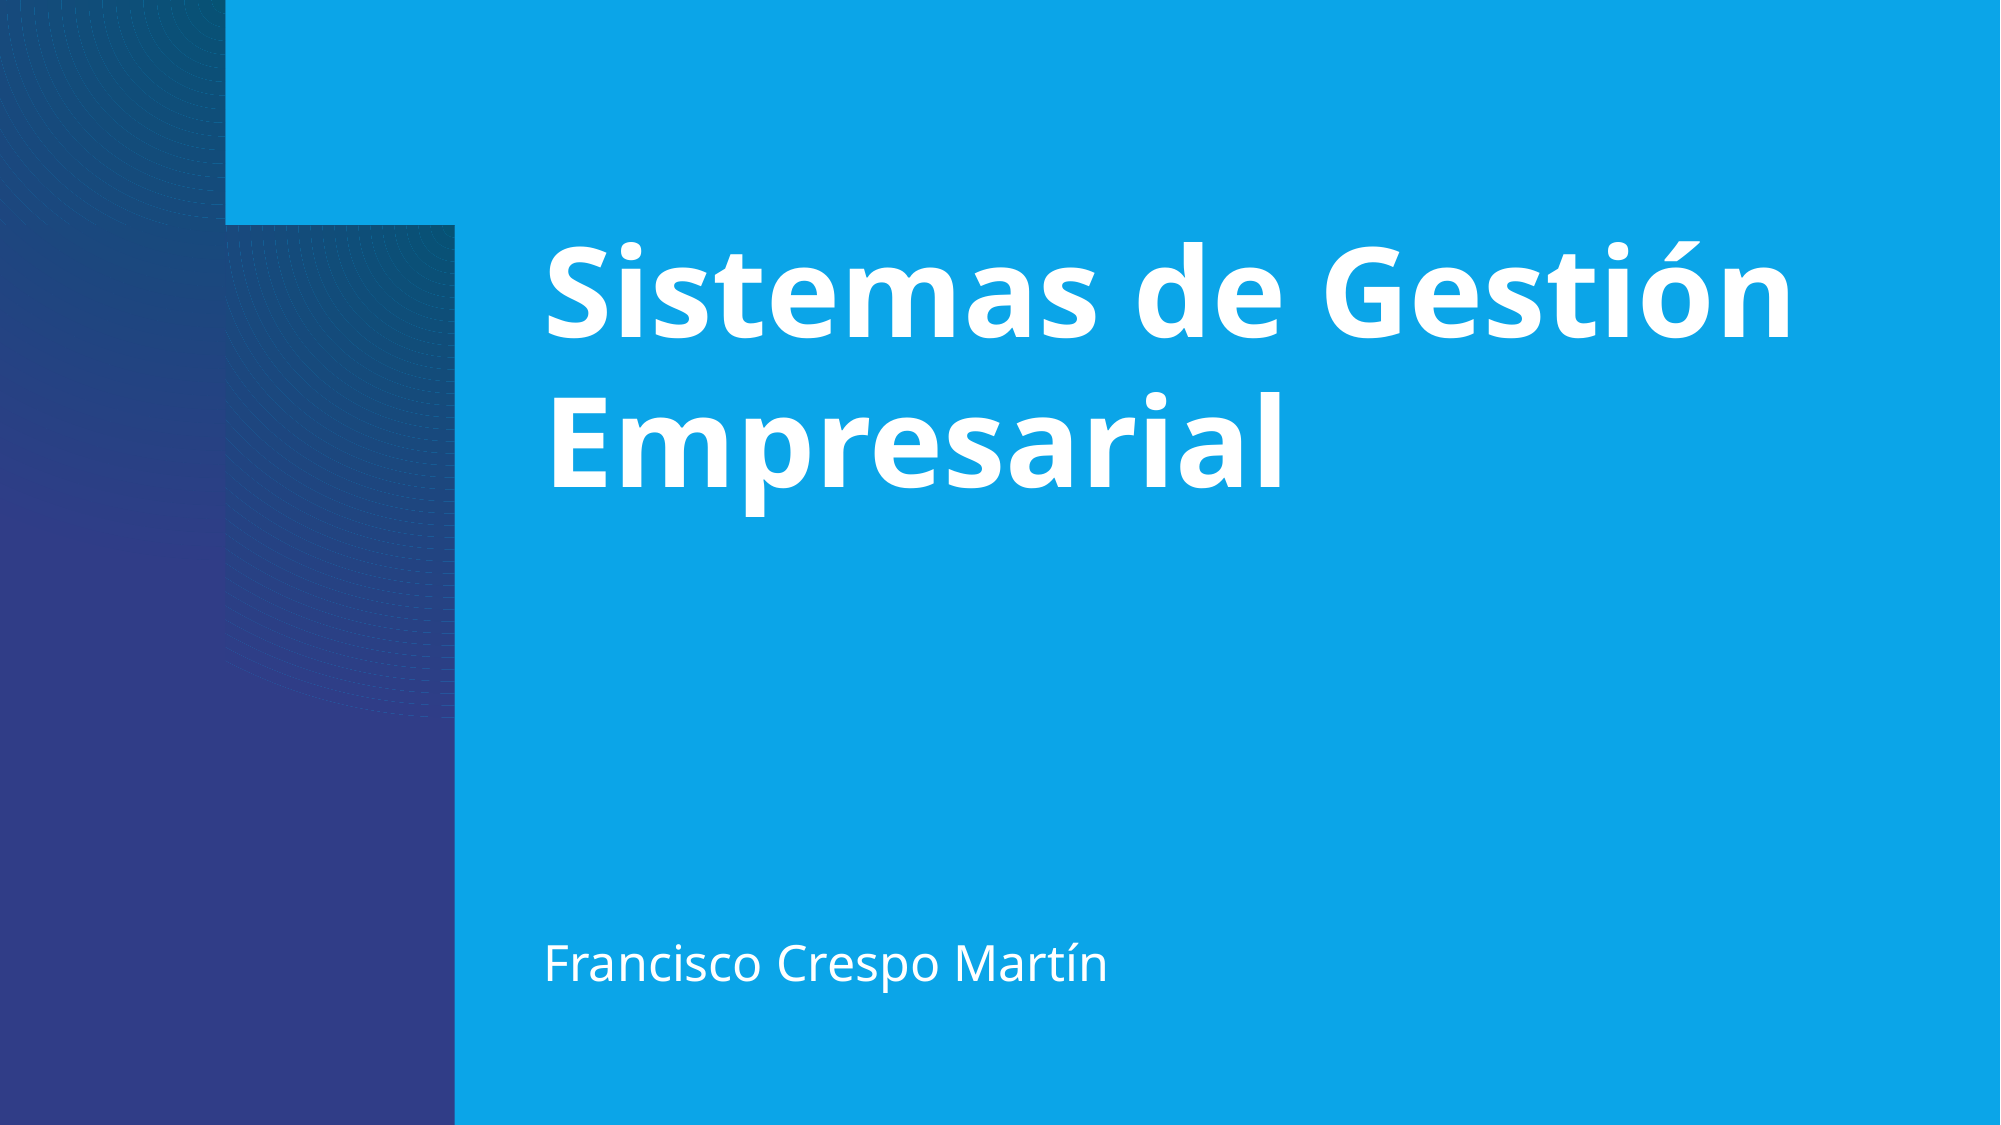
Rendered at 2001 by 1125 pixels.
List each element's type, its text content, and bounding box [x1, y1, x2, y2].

text_box [0, 0, 2000, 1125]
subtitle Francisco Crespo Martín [528, 790, 1824, 999]
title Sistemas de Gestión Empresarial [528, 204, 1824, 771]
